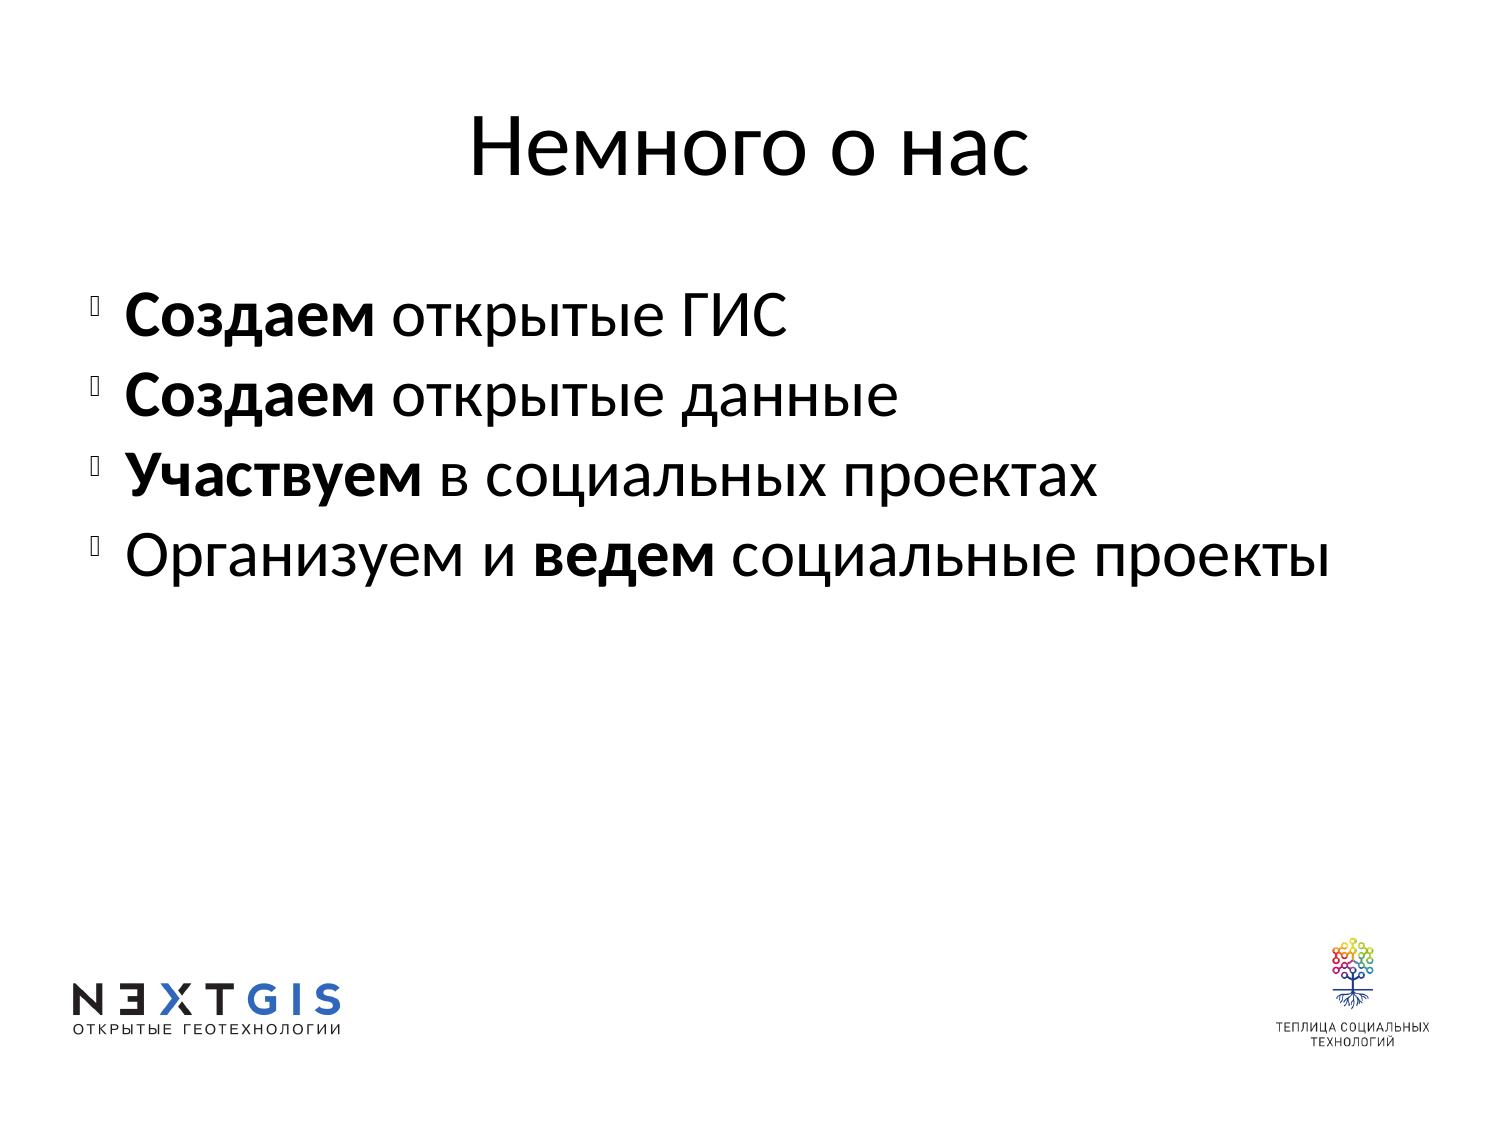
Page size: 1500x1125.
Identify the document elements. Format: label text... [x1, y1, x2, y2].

text_box Немного о нас [75, 45, 1425, 233]
picture [1276, 915, 1429, 1069]
picture [70, 980, 343, 1037]
text_box Создаем открытые ГИС Создаем открытые данные Участвуем в социальных проектах Организуем и ведем социальные проекты [75, 262, 1425, 1005]
